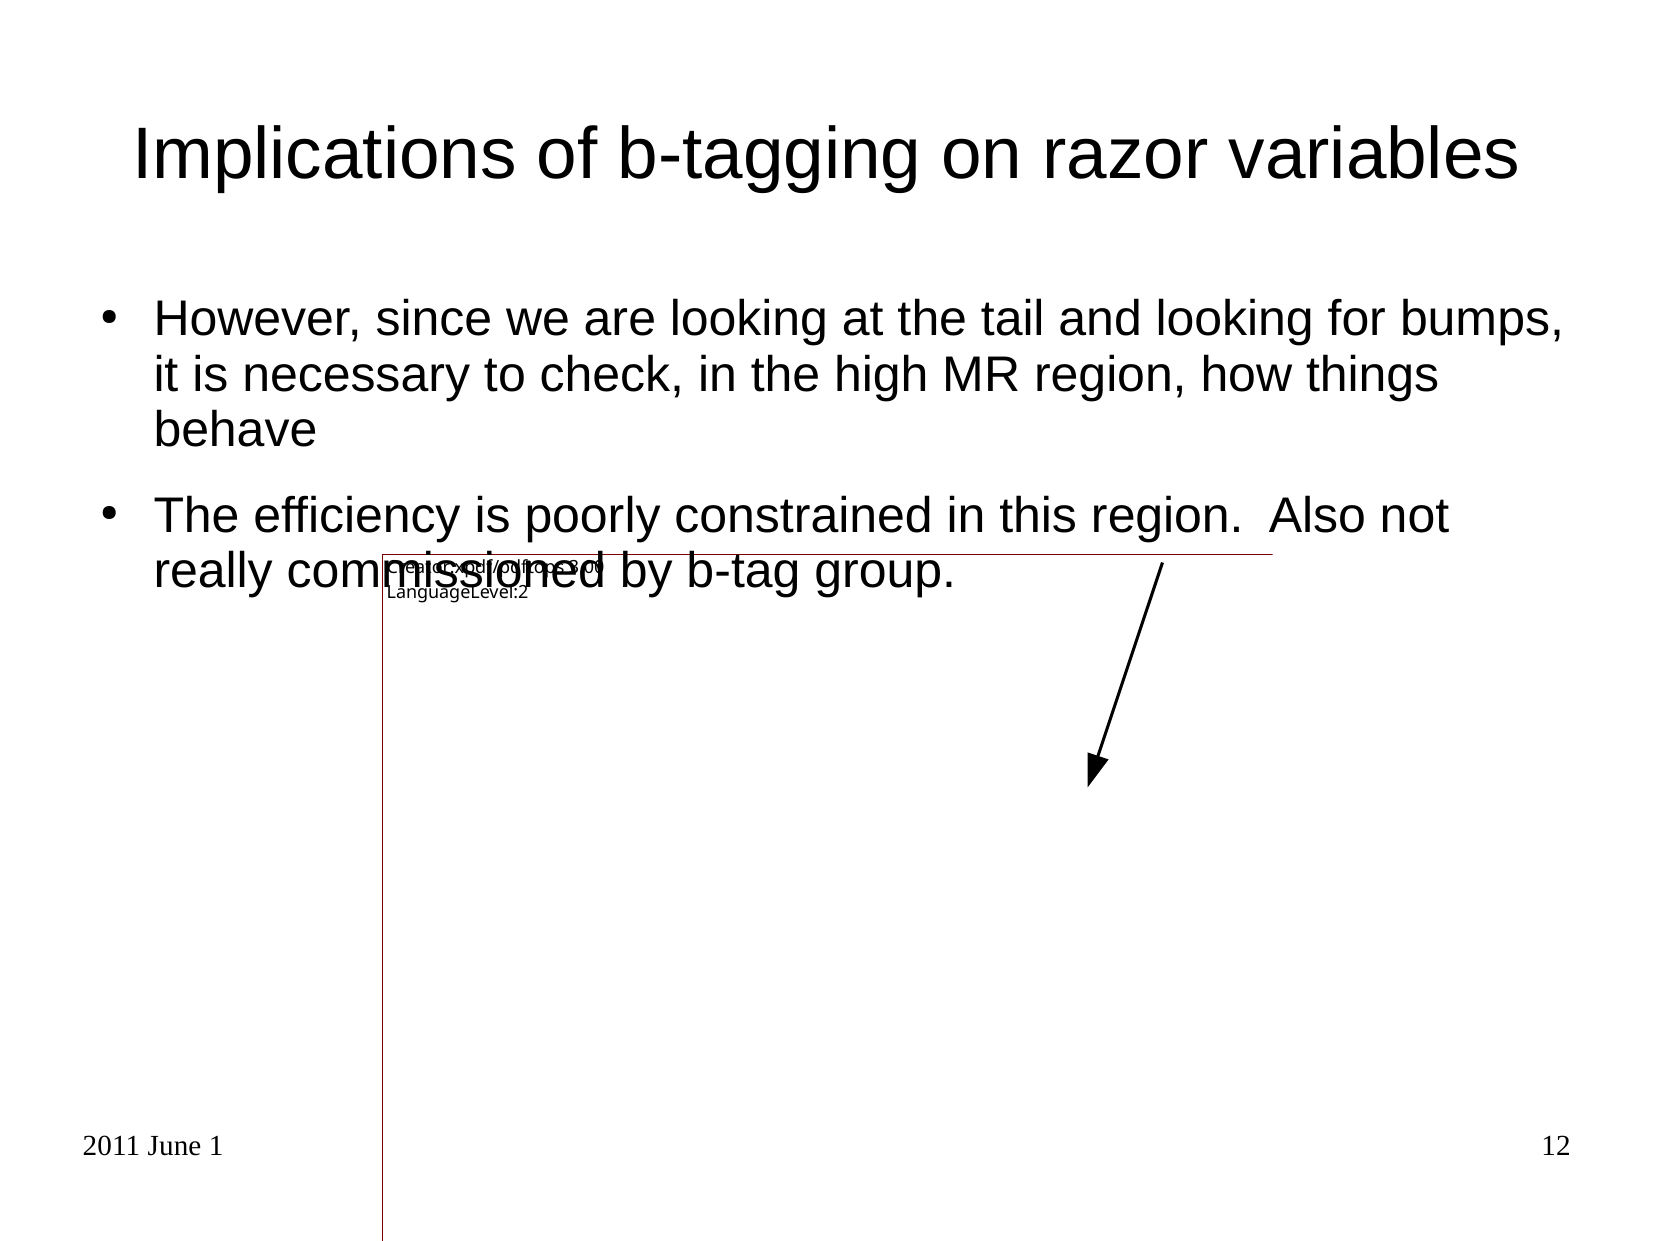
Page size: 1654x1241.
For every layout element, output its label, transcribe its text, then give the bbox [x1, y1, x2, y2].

list However, since we are looking at the tail and looking for bumps, it is necessary to check, in the high MR region, how things behave The efficiency is poorly constrained in this region. Also not really commissioned by b-tag group. [82, 290, 1571, 1094]
title Implications of b-tagging on razor variables [82, 56, 1571, 250]
picture [380, 1094, 1273, 1241]
